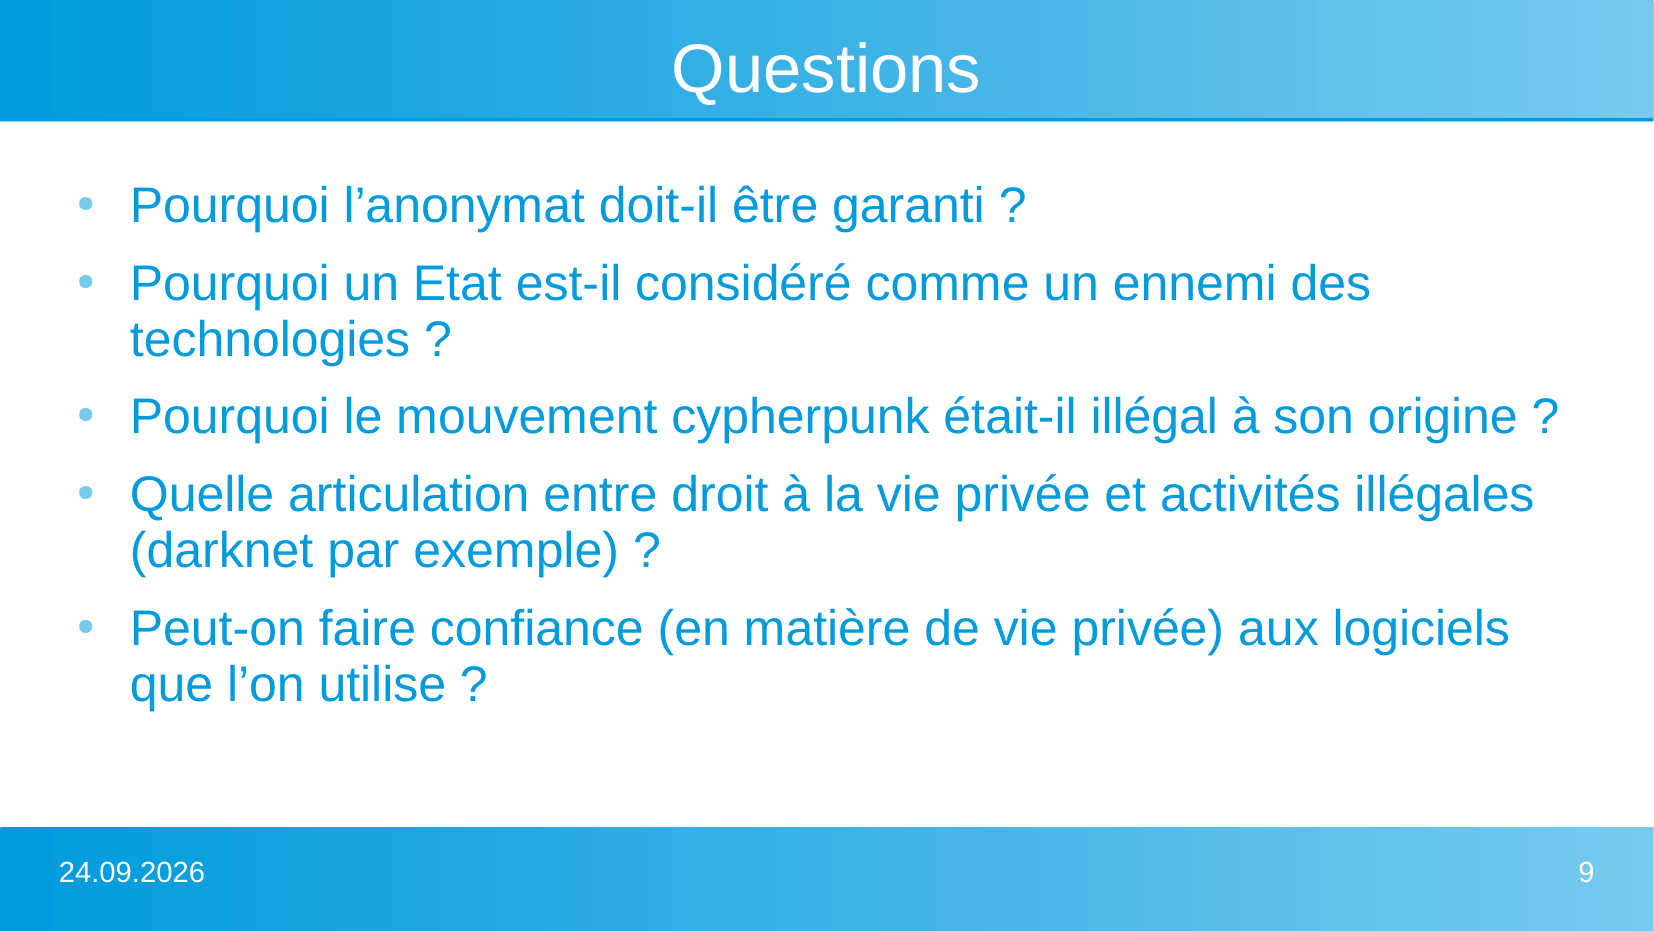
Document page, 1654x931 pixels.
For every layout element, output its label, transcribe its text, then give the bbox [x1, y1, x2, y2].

list Pourquoi l’anonymat doit-il être garanti ? Pourquoi un Etat est-il considéré comme un ennemi des technologies ? Pourquoi le mouvement cypherpunk était-il illégal à son origine ? Quelle articulation entre droit à la vie privée et activités illégales (darknet par exemple) ? Peut-on faire confiance (en matière de vie privée) aux logiciels que l’on utilise ? [59, 177, 1595, 768]
title Questions [59, 29, 1595, 108]
